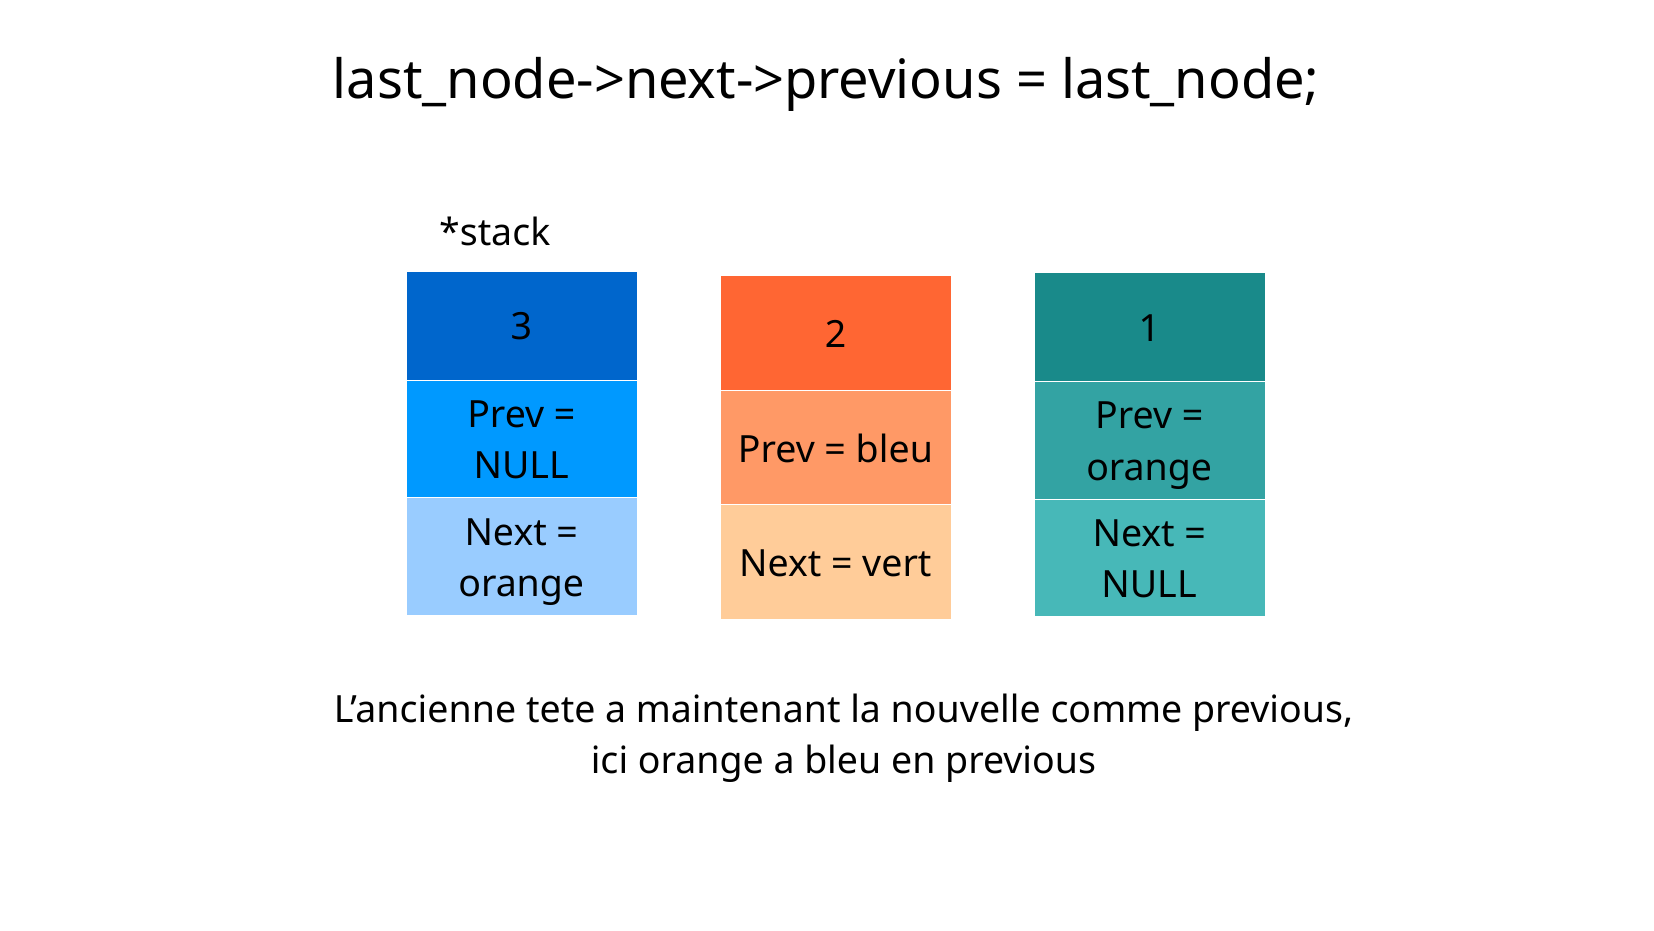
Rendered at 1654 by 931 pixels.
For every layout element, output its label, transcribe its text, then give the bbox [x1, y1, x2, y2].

text_box *stack [424, 198, 612, 259]
table_cell Prev = orange [1035, 382, 1265, 499]
table_cell Prev = bleu [721, 391, 951, 504]
table_cell Next = vert [721, 505, 951, 619]
table_header 3 [407, 272, 637, 380]
table_cell Next = orange [407, 498, 637, 615]
text_box L’ancienne tete a maintenant la nouvelle comme previous, ici orange a bleu en previous [300, 675, 1388, 780]
title last_node->next->previous = last_node; [82, 37, 1571, 193]
table_cell Prev = NULL [407, 381, 637, 497]
table_header 1 [1035, 273, 1265, 381]
table_cell Next = NULL [1035, 500, 1265, 616]
table_header 2 [721, 276, 951, 390]
